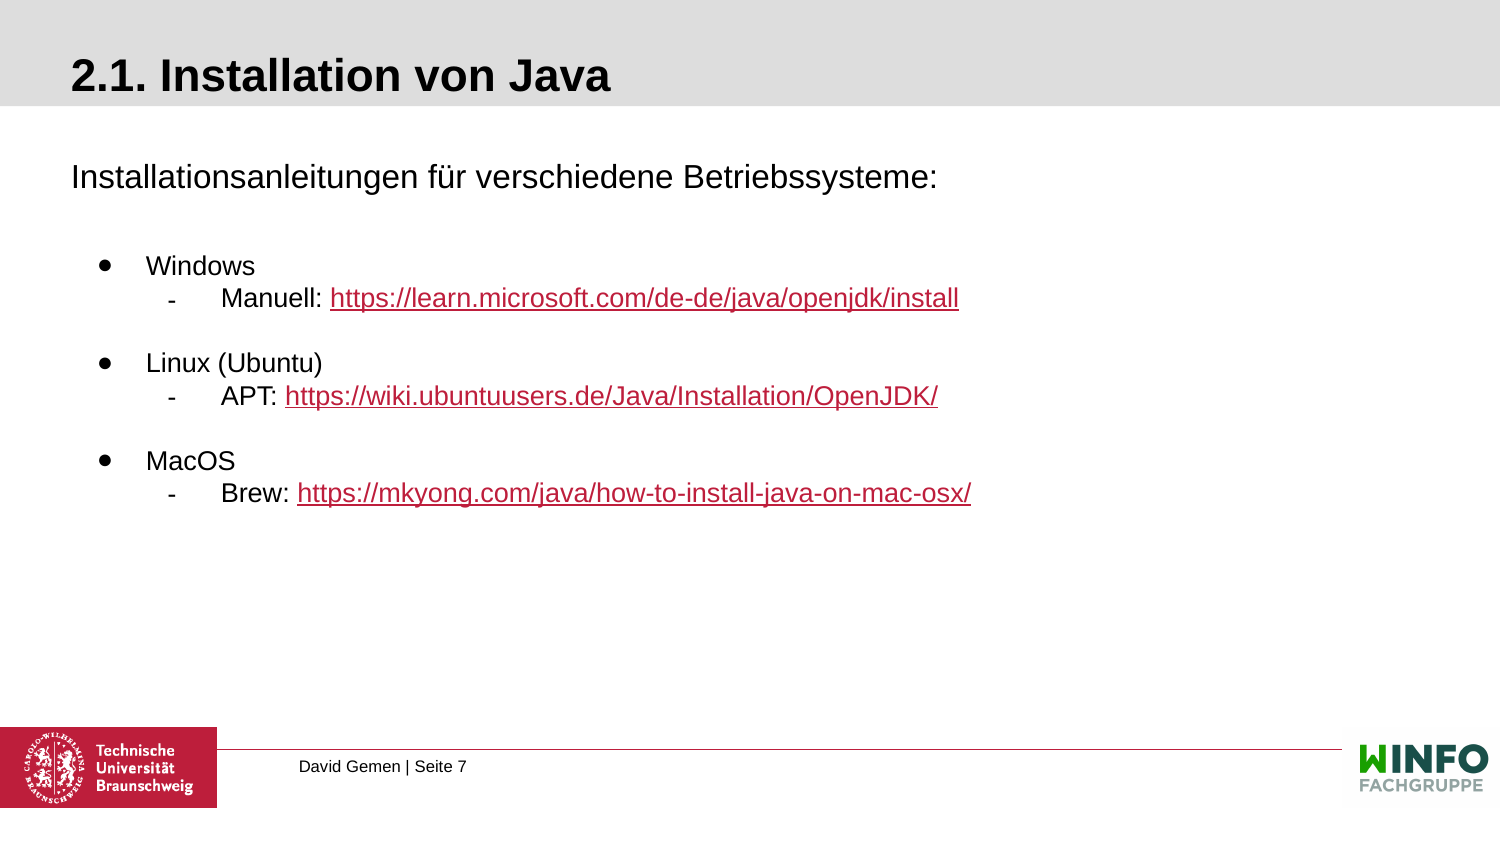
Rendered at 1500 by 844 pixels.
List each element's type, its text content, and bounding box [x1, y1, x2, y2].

picture [0, 727, 217, 808]
picture [1342, 727, 1500, 808]
list Installationsanleitungen für verschiedene Betriebssysteme: Windows Manuell: https://learn.microsoft.com/de-de/java/openjdk/install Linux (Ubuntu) APT: https://wiki.ubuntuusers.de/Java/Installation/OpenJDK/ MacOS Brew: https://mkyong.com/java/how-to-install-java-on-mac-osx/ [70, 155, 1445, 709]
title 2.1. Installation von Java [70, 13, 1445, 101]
